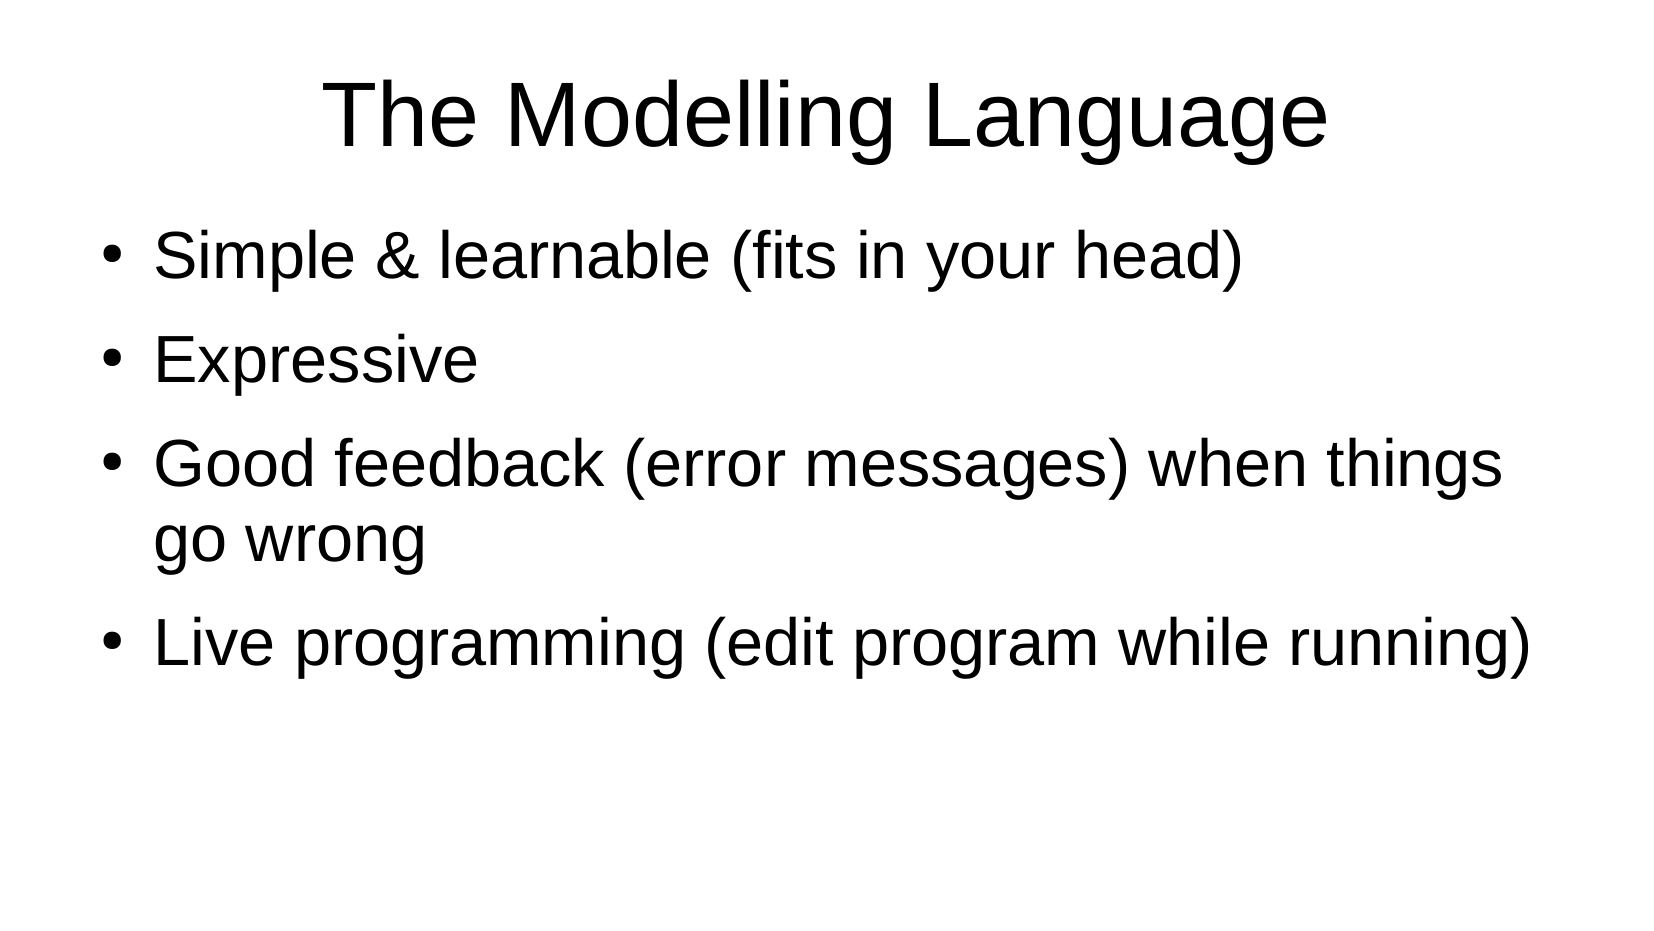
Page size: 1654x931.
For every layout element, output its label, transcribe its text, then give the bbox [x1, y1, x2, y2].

list Simple & learnable (fits in your head) Expressive Good feedback (error messages) when things go wrong Live programming (edit program while running) [82, 217, 1571, 758]
title The Modelling Language [82, 37, 1571, 193]
